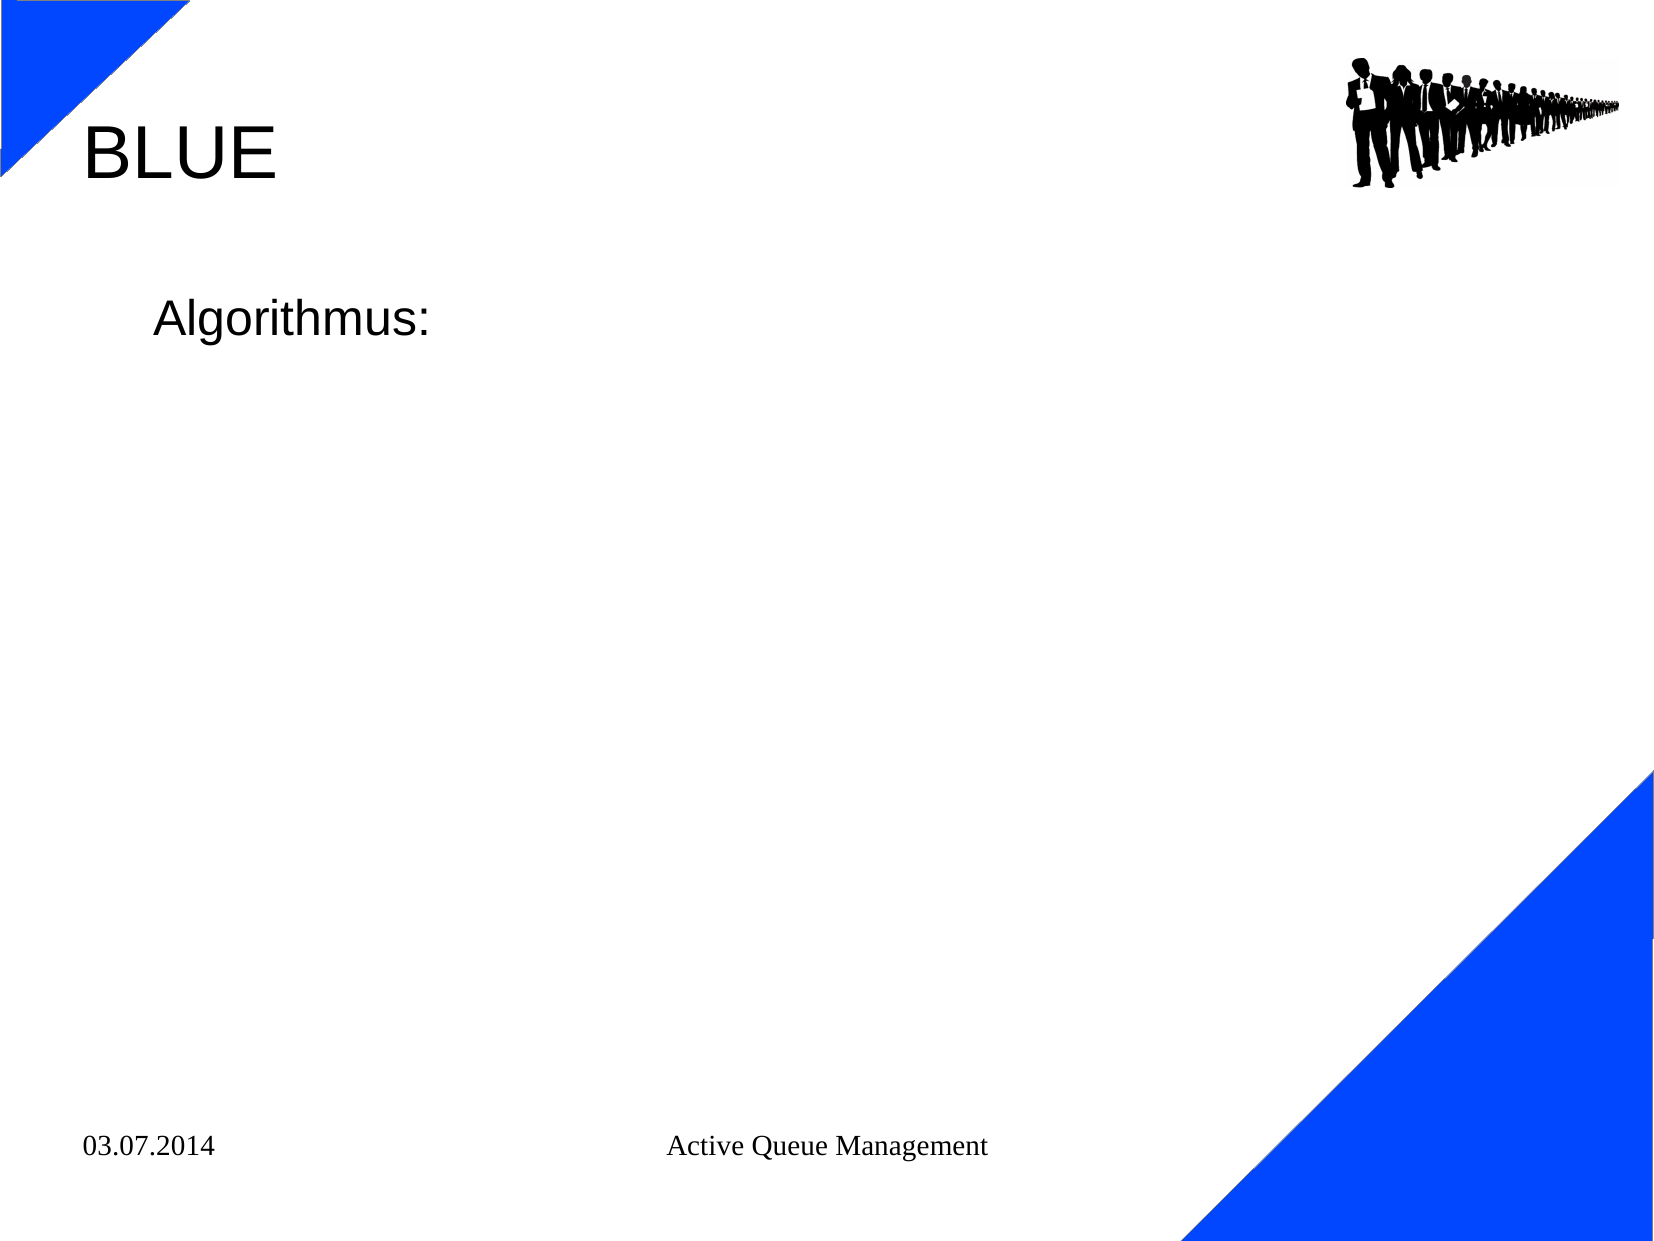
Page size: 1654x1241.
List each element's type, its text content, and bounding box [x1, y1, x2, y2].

text_box [0, 0, 190, 177]
title BLUE [82, 49, 1571, 257]
picture [1346, 58, 1619, 188]
text_box [1180, 770, 1654, 1241]
list Algorithmus: [82, 290, 1571, 1109]
